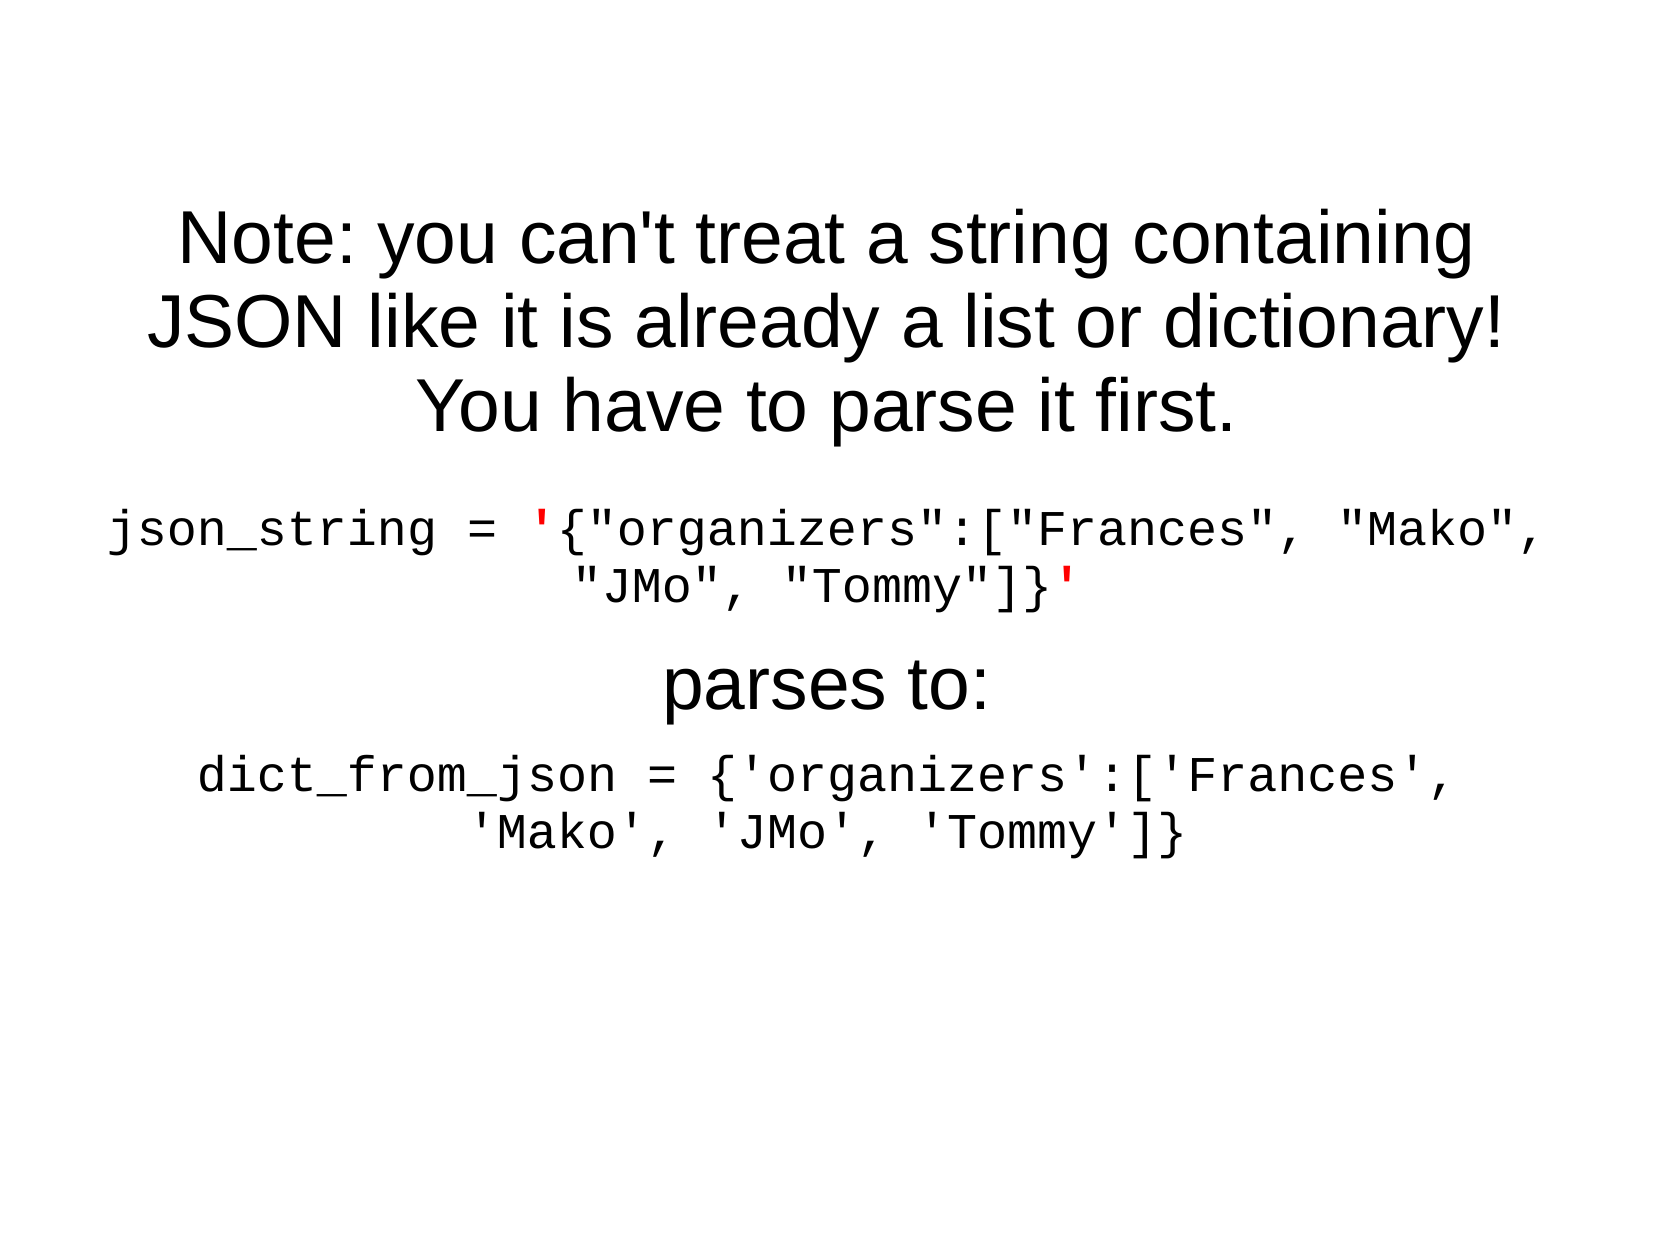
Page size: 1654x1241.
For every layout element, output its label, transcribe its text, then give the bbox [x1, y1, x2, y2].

subtitle Note: you can't treat a string containing JSON like it is already a list or dictionary! You have to parse it first. json_string = '{"organizers":["Frances", "Mako", "JMo", "Tommy"]}' parses to: dict_from_json = {'organizers':['Frances', 'Mako', 'JMo', 'Tommy']} [82, 49, 1571, 1010]
